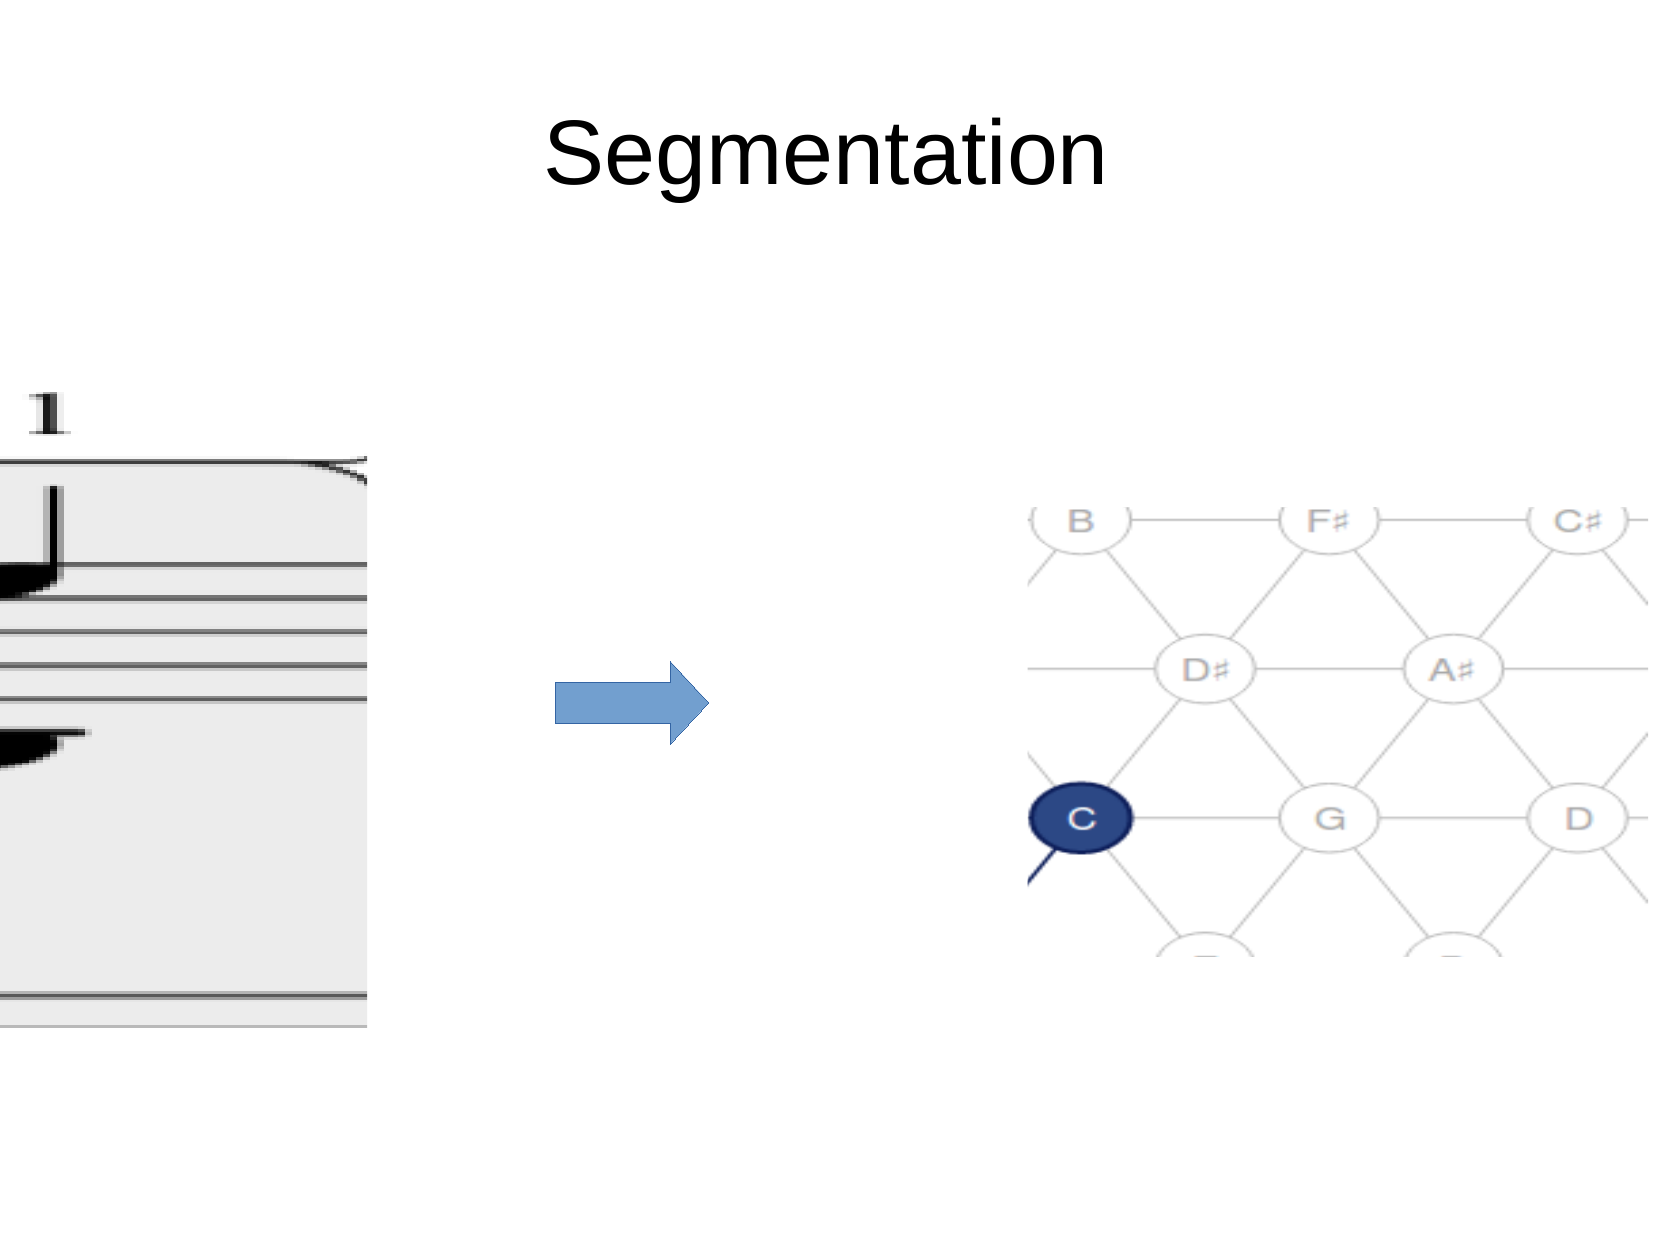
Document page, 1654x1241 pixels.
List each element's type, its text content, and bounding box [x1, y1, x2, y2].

title Segmentation [82, 49, 1571, 257]
text_box [555, 661, 709, 745]
picture [1027, 507, 1649, 957]
picture [0, 378, 368, 1028]
